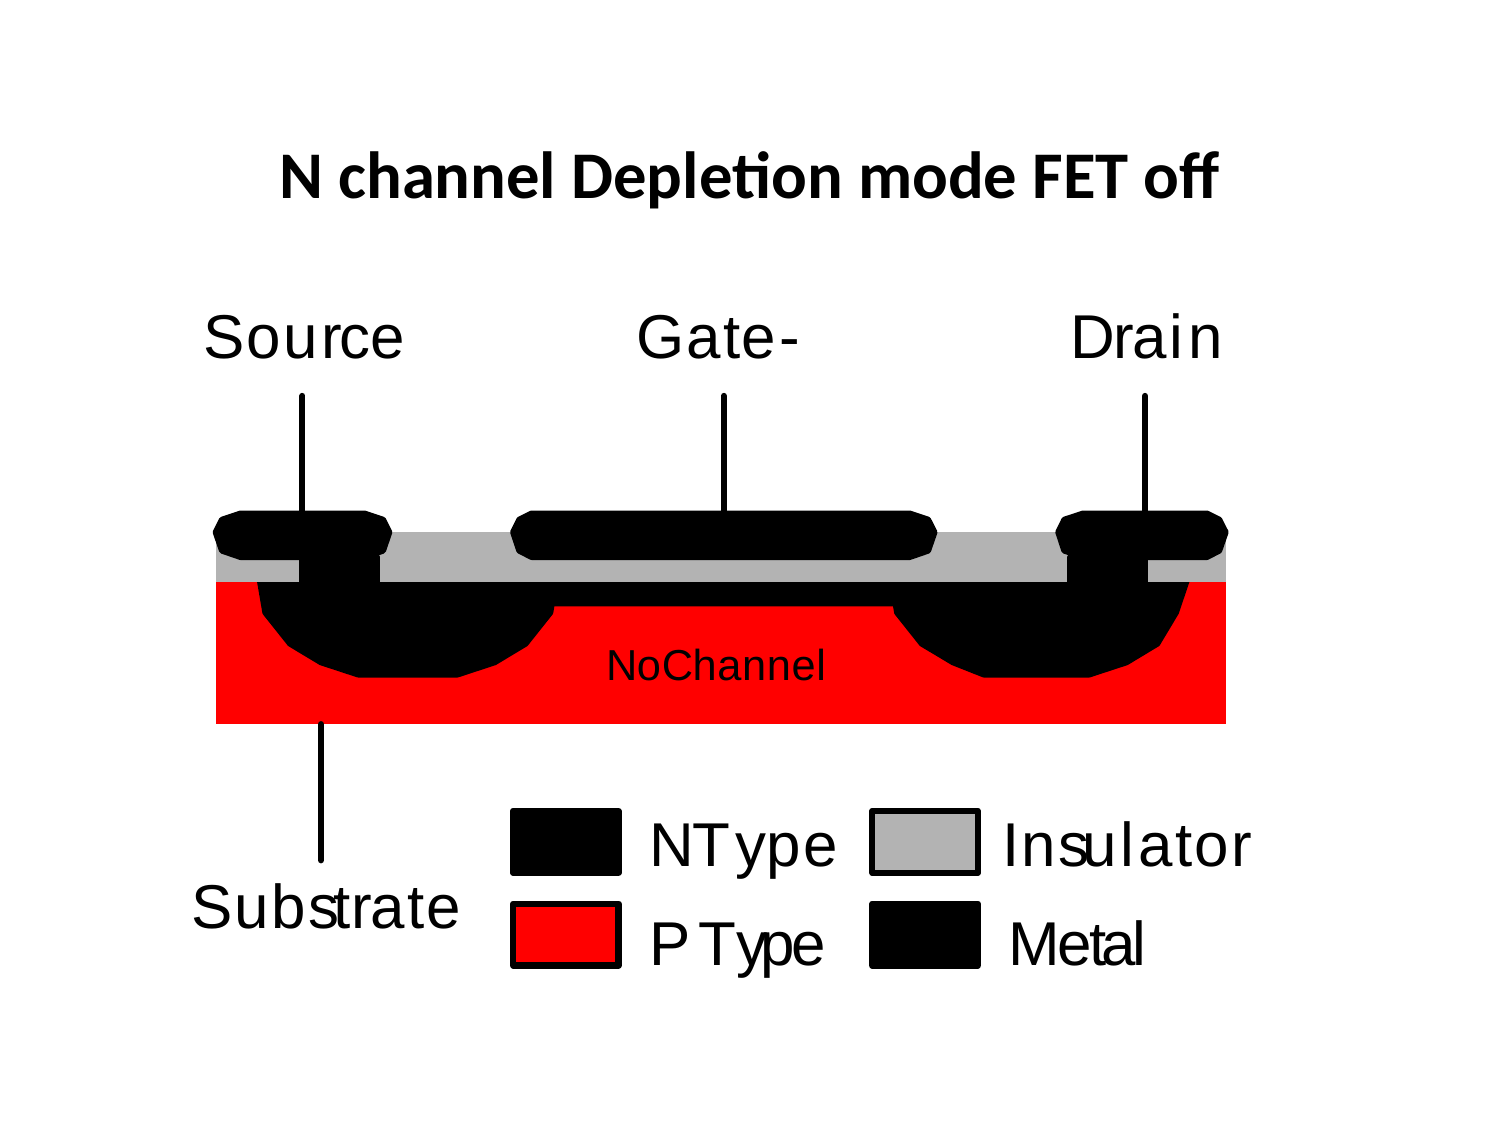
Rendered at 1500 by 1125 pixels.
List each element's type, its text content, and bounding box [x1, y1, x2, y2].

chart [147, 290, 1294, 1004]
title N channel Depletion mode FET off [112, 99, 1388, 244]
